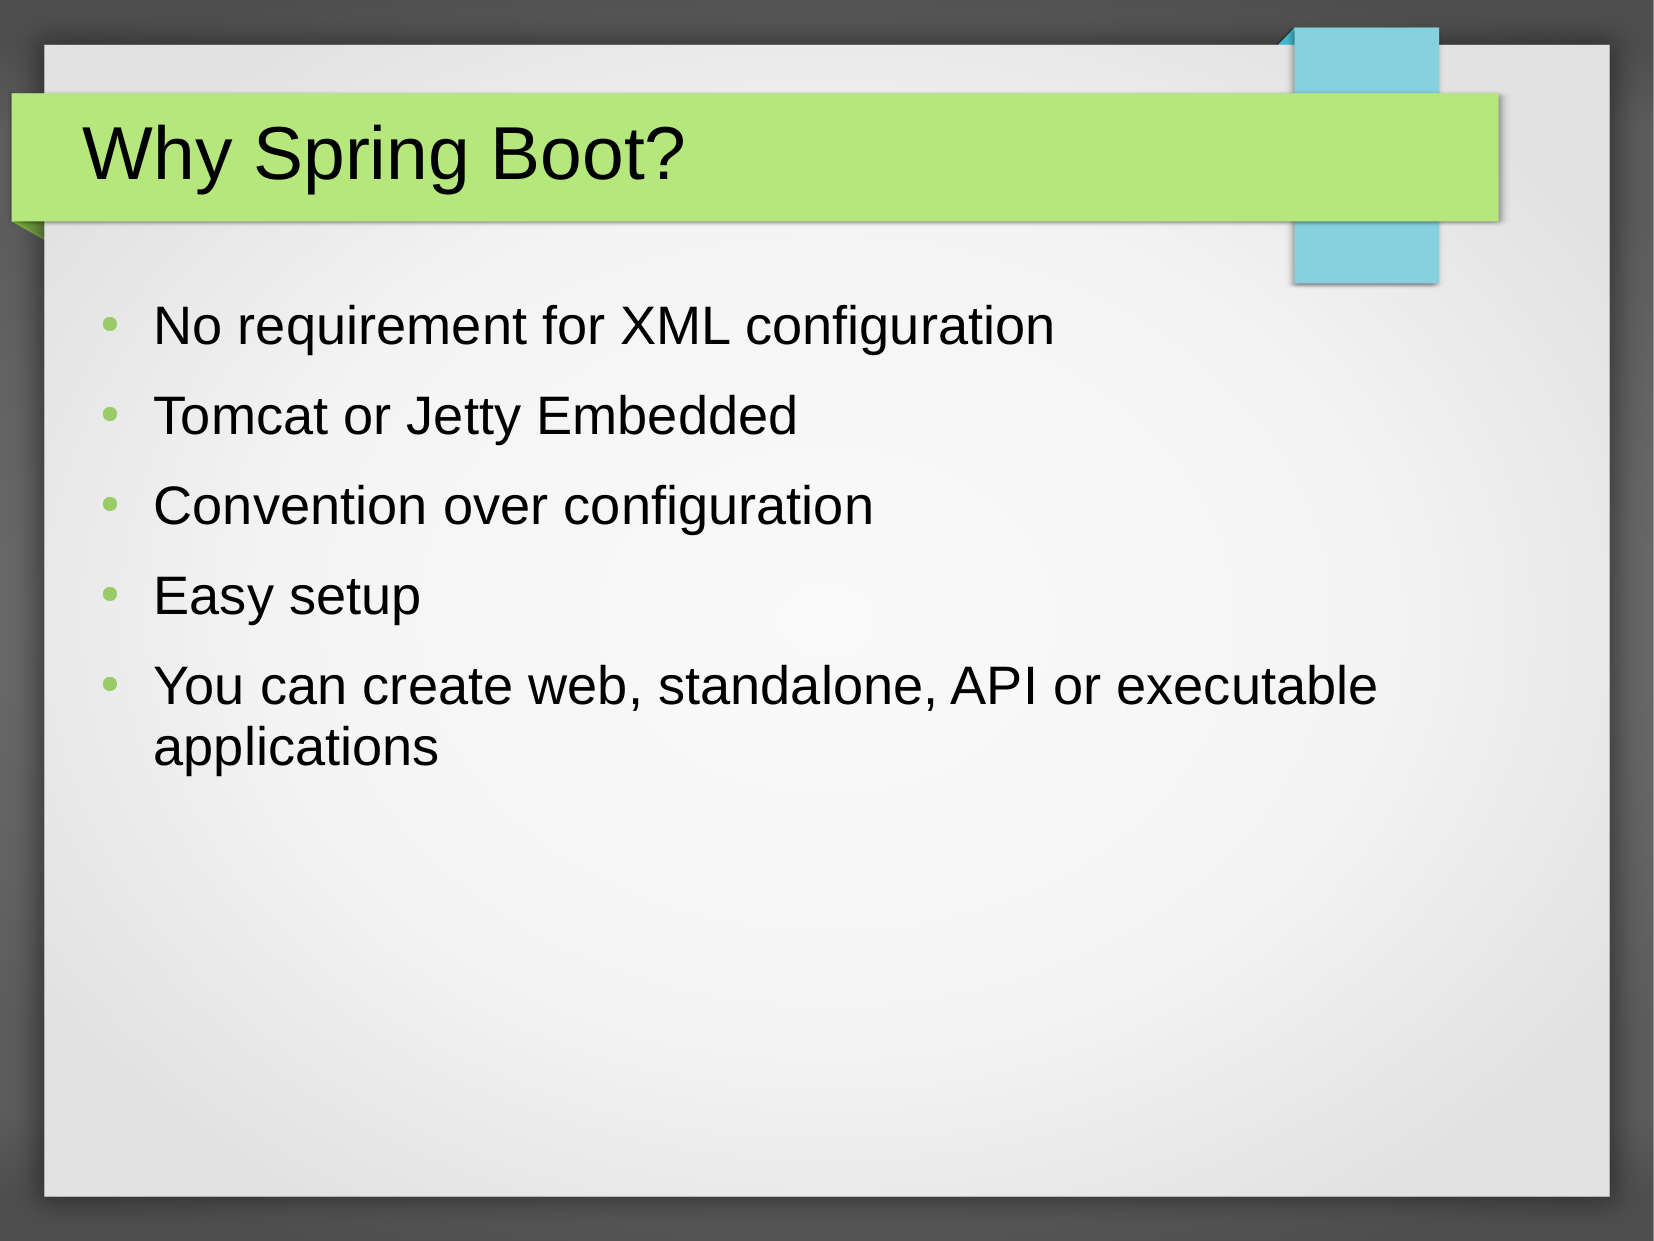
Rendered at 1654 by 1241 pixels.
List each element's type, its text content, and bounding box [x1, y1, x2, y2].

list No requirement for XML configuration Tomcat or Jetty Embedded Convention over configuration Easy setup You can create web, standalone, API or executable applications [82, 295, 1571, 1015]
title Why Spring Boot? [82, 94, 1264, 213]
picture [0, 0, 1654, 1241]
